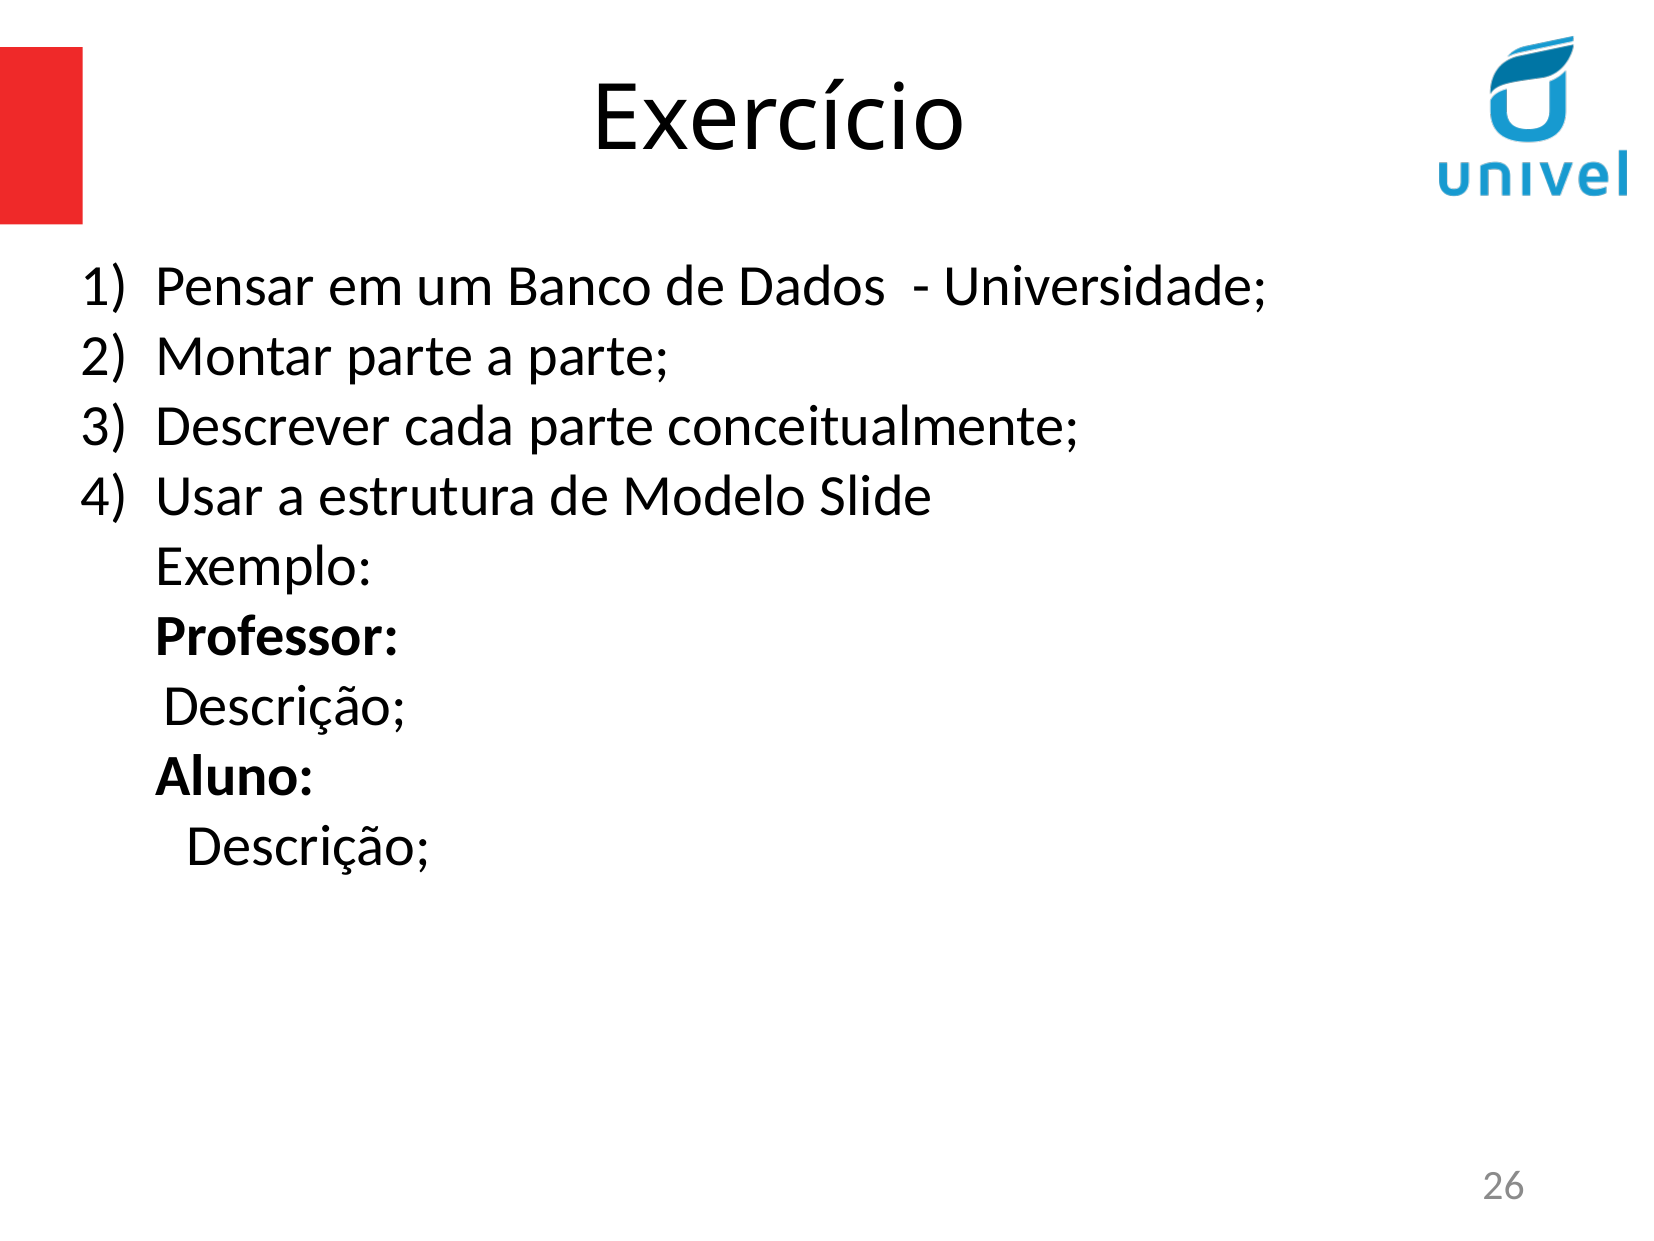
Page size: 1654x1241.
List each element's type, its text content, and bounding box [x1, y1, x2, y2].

text_box Pensar em um Banco de Dados - Universidade; Montar parte a parte; Descrever cada parte conceitualmente; Usar a estrutura de Modelo Slide Exemplo: Professor: Descrição; Aluno: Descrição; [65, 239, 1601, 885]
slide_number <número> [1167, 1149, 1540, 1216]
picture [1492, 15, 1634, 217]
title Exercício [65, 0, 1492, 239]
